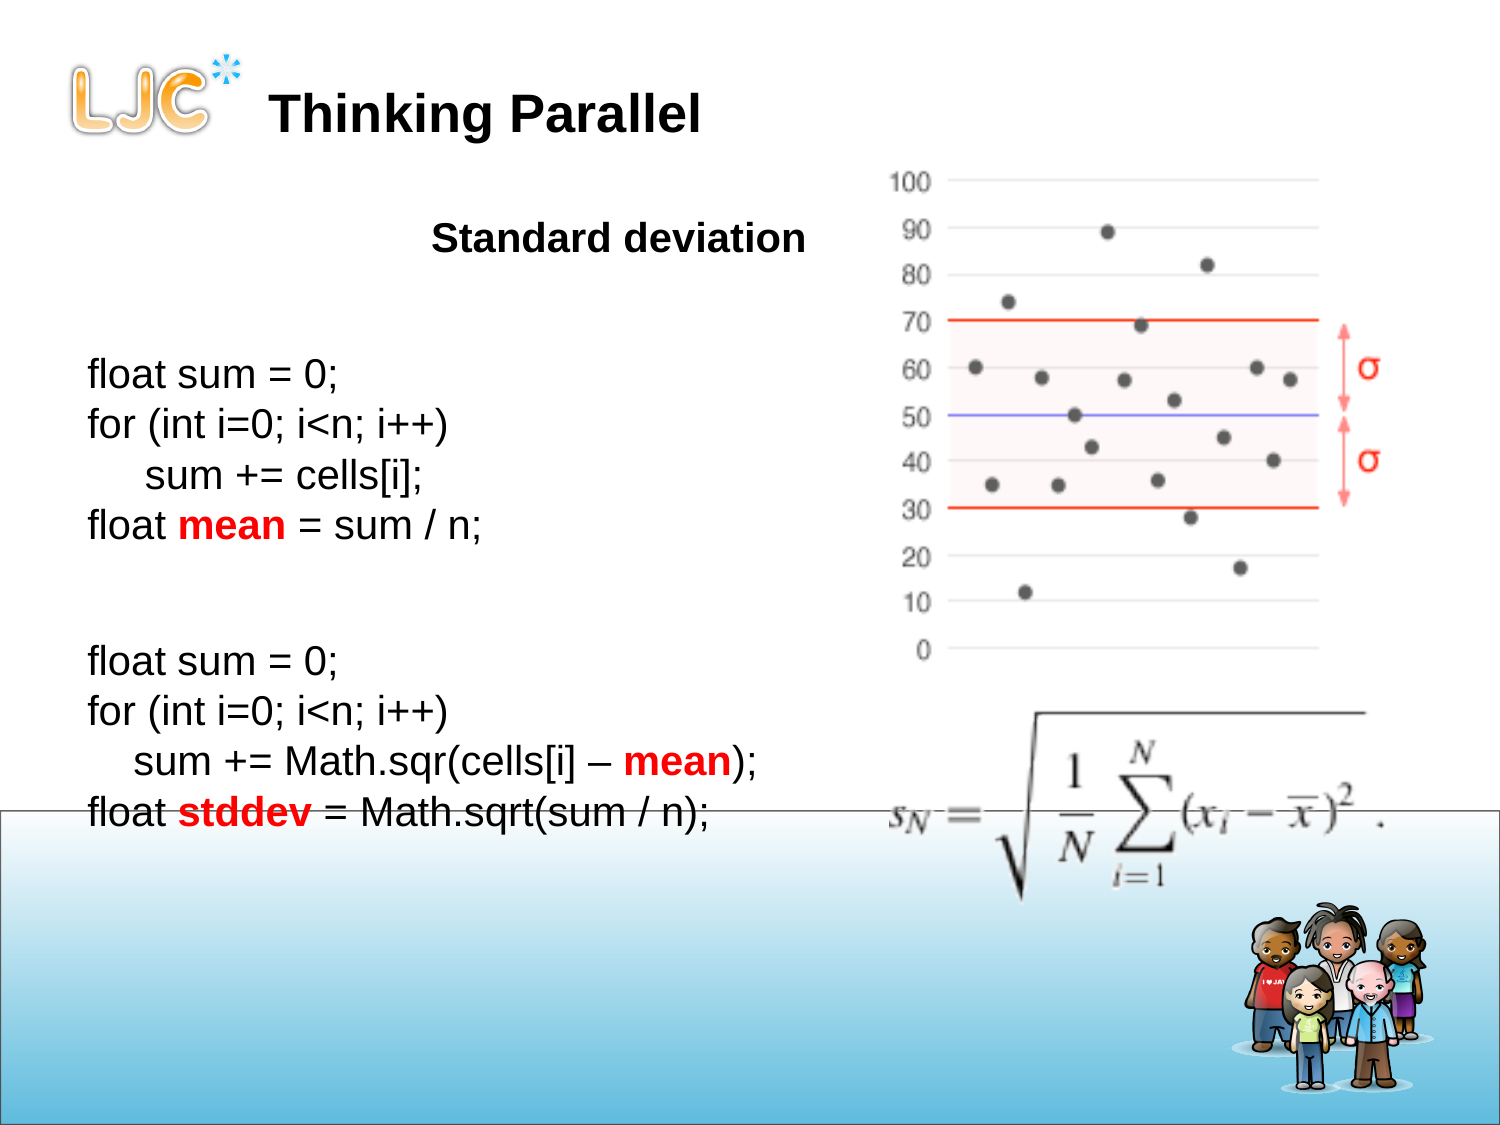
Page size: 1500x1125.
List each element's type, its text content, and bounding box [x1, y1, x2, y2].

picture [889, 709, 1458, 1100]
list Standard deviation float sum = 0; for (int i=0; i<n; i++) sum += cells[i]; float mean = sum / n; float sum = 0; for (int i=0; i<n; i++) sum += Math.sqr(cells[i] – mean); float stddev = Math.sqrt(sum / n); [72, 202, 854, 916]
picture [53, 43, 254, 143]
title Thinking Parallel [253, 45, 1425, 176]
picture [868, 147, 1400, 680]
